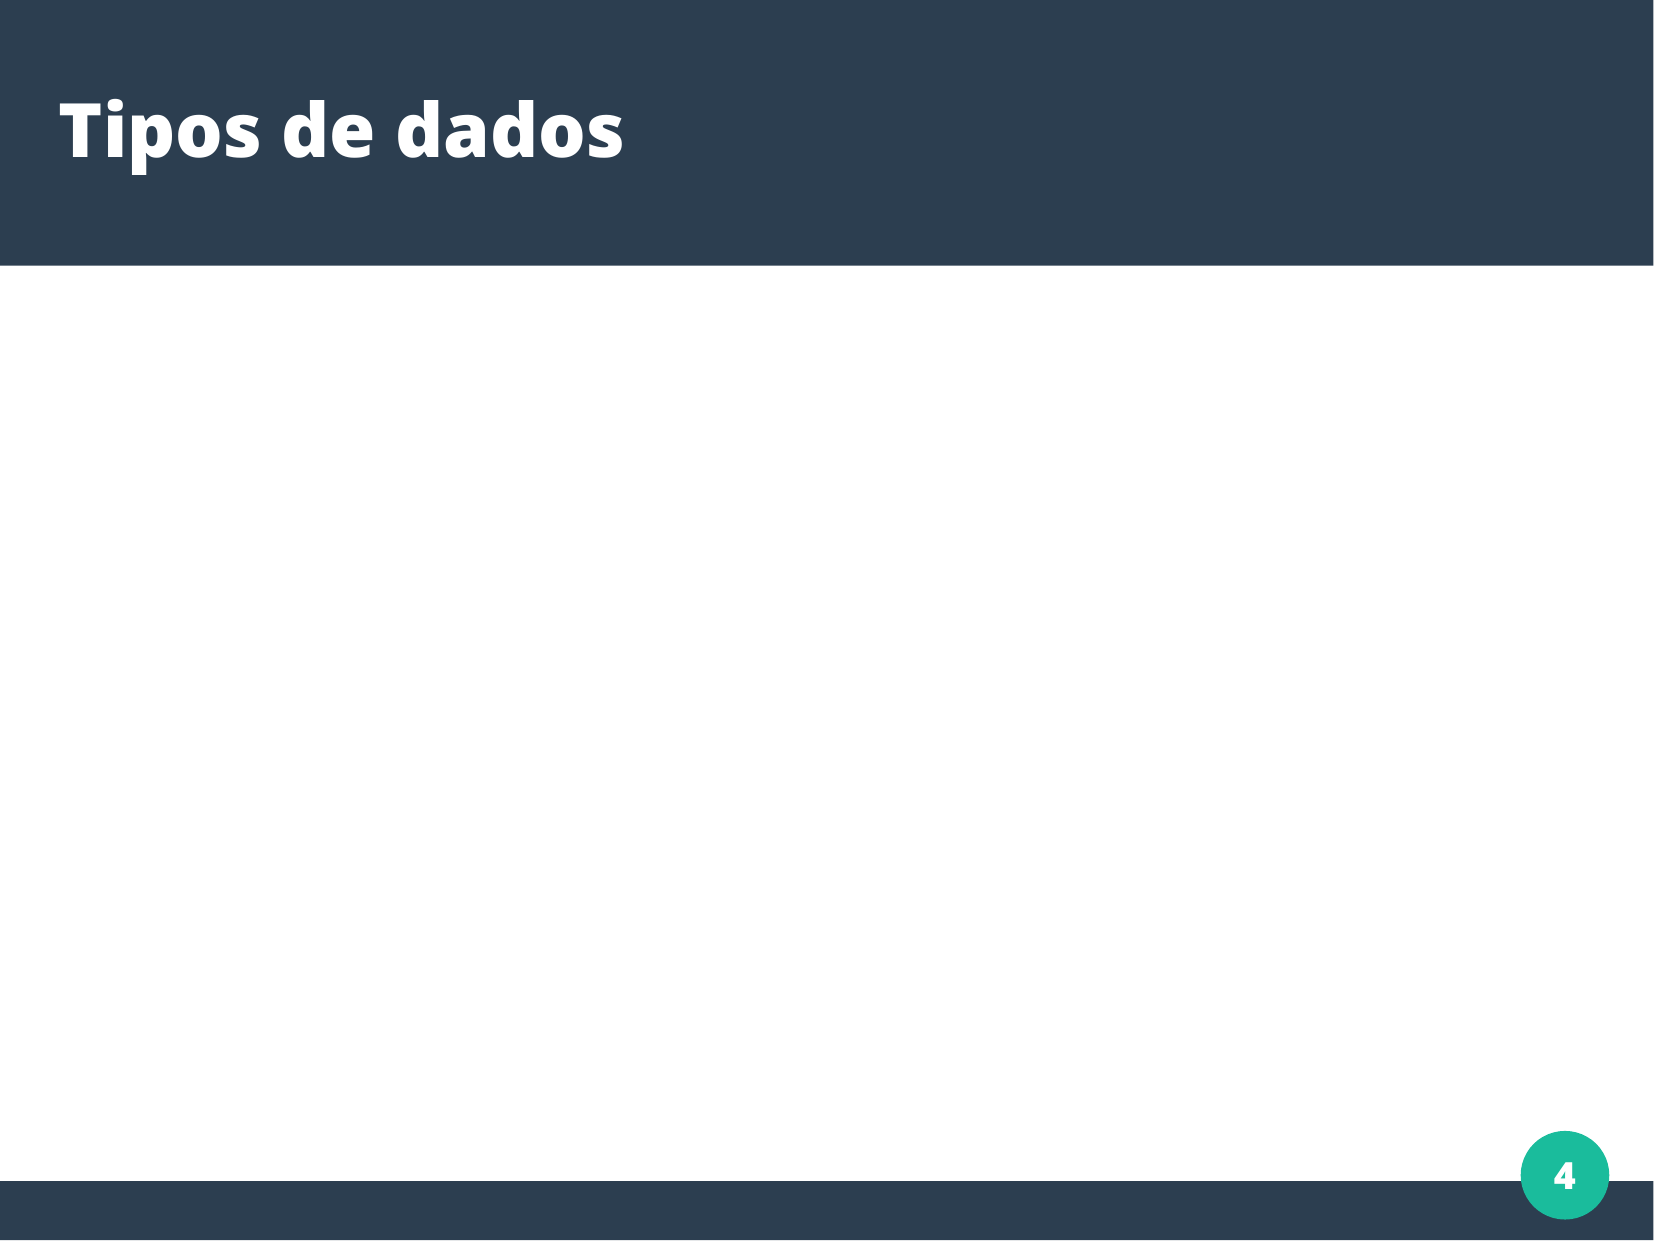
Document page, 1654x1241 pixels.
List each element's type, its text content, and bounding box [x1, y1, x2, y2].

title Tipos de dados [59, 49, 1595, 207]
